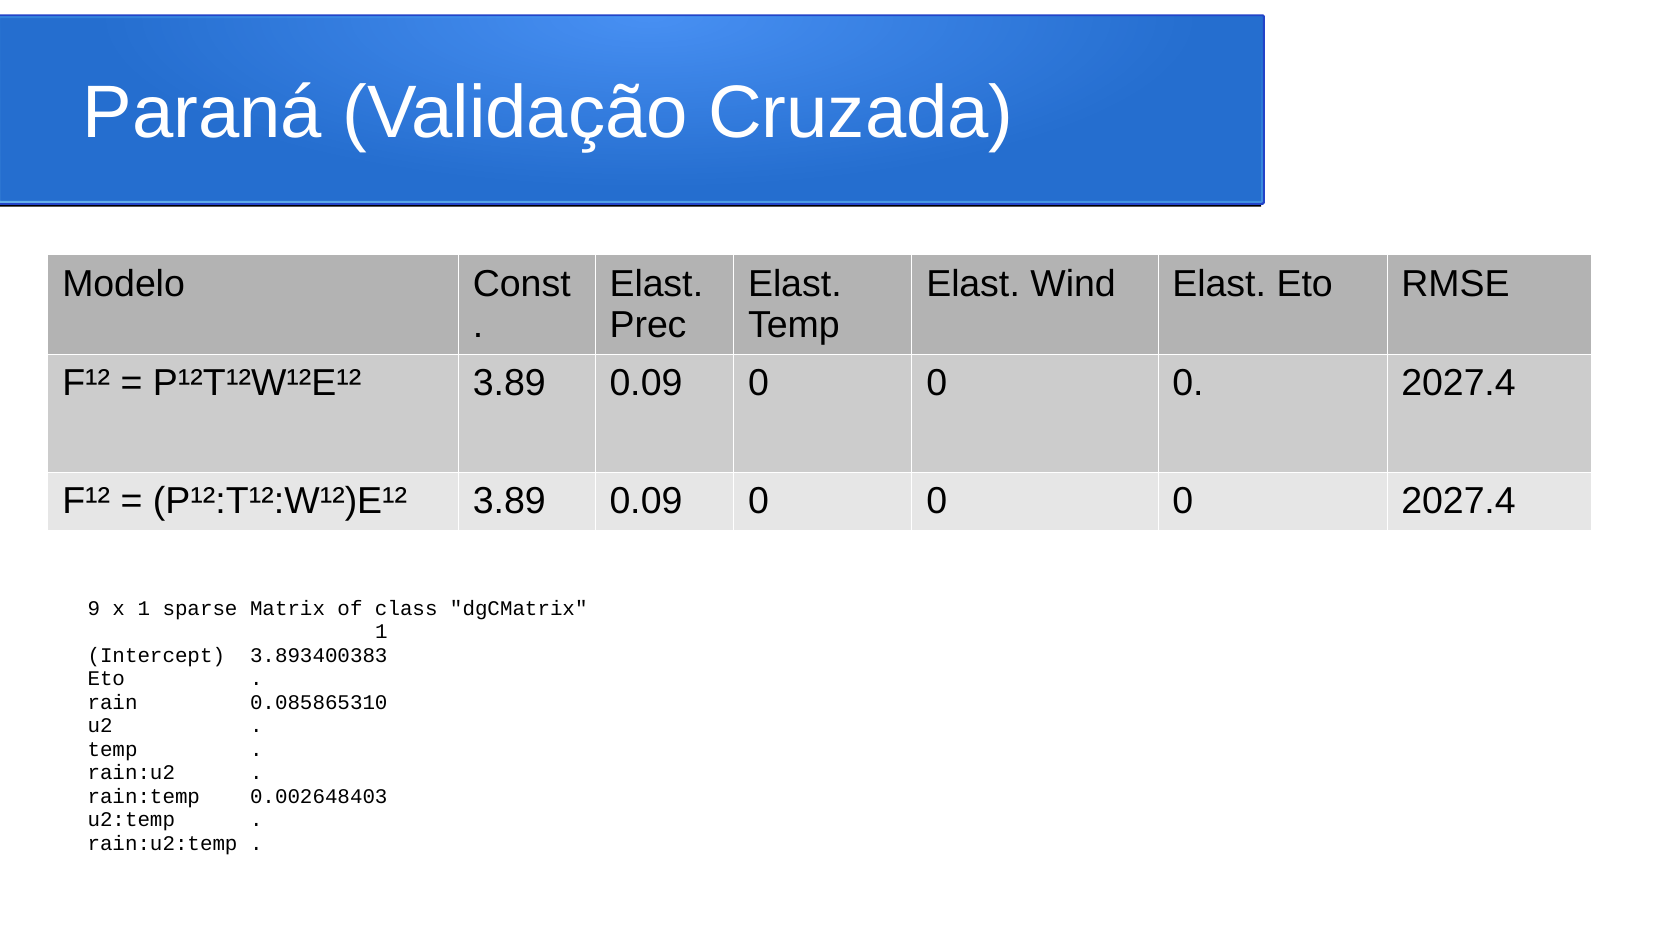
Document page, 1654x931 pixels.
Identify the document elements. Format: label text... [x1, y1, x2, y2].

table_header Elast. Temp [734, 255, 911, 354]
table_header RMSE [1388, 255, 1591, 354]
table_header Modelo [48, 255, 458, 354]
table_cell 0 [912, 473, 1158, 530]
table_cell 3.89 [459, 355, 595, 472]
table_cell F¹² = P¹²T¹²W¹²E¹² [48, 355, 458, 472]
table_cell F¹² = (P¹²:T¹²:W¹²)E¹² [48, 473, 458, 530]
table_header Elast. Wind [912, 255, 1158, 354]
table_header Elast. Eto [1159, 255, 1387, 354]
table_header Const. [459, 255, 595, 354]
table_cell 0. [1159, 355, 1387, 472]
title Paraná (Validação Cruzada) [82, 35, 1235, 189]
table_cell 0 [912, 355, 1158, 472]
table_cell 0 [1159, 473, 1387, 530]
table_cell 0.09 [596, 355, 733, 472]
table_cell 0 [734, 473, 911, 530]
table_cell 2027.4 [1388, 355, 1591, 472]
table_cell 2027.4 [1388, 473, 1591, 530]
table_cell 0 [734, 355, 911, 472]
table_cell 3.89 [459, 473, 595, 530]
table_cell 0.09 [596, 473, 733, 530]
table_header Elast. Prec [596, 255, 733, 354]
text_box 9 x 1 sparse Matrix of class "dgCMatrix" 1 (Intercept) 3.893400383 Eto . rain 0.085865310 u2 . temp . rain:u2 . rain:temp 0.002648403 u2:temp . rain:u2:temp . [72, 590, 603, 864]
